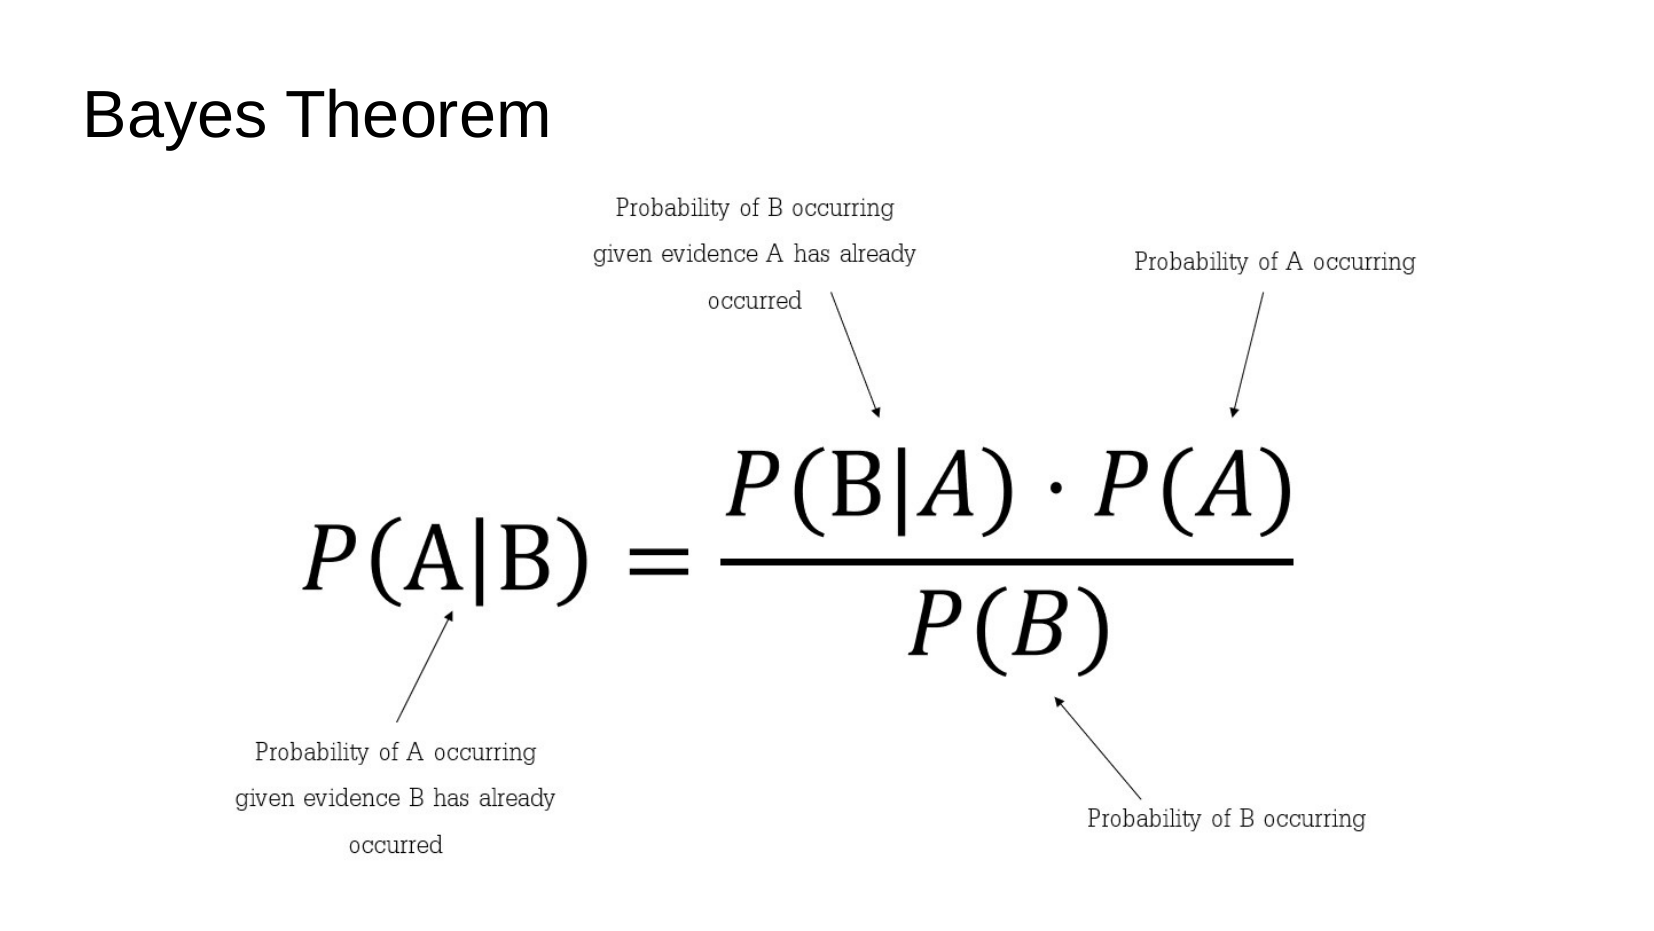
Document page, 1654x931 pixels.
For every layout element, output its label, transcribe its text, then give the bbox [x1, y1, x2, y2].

picture [228, 193, 1426, 900]
title Bayes Theorem [82, 37, 1571, 193]
